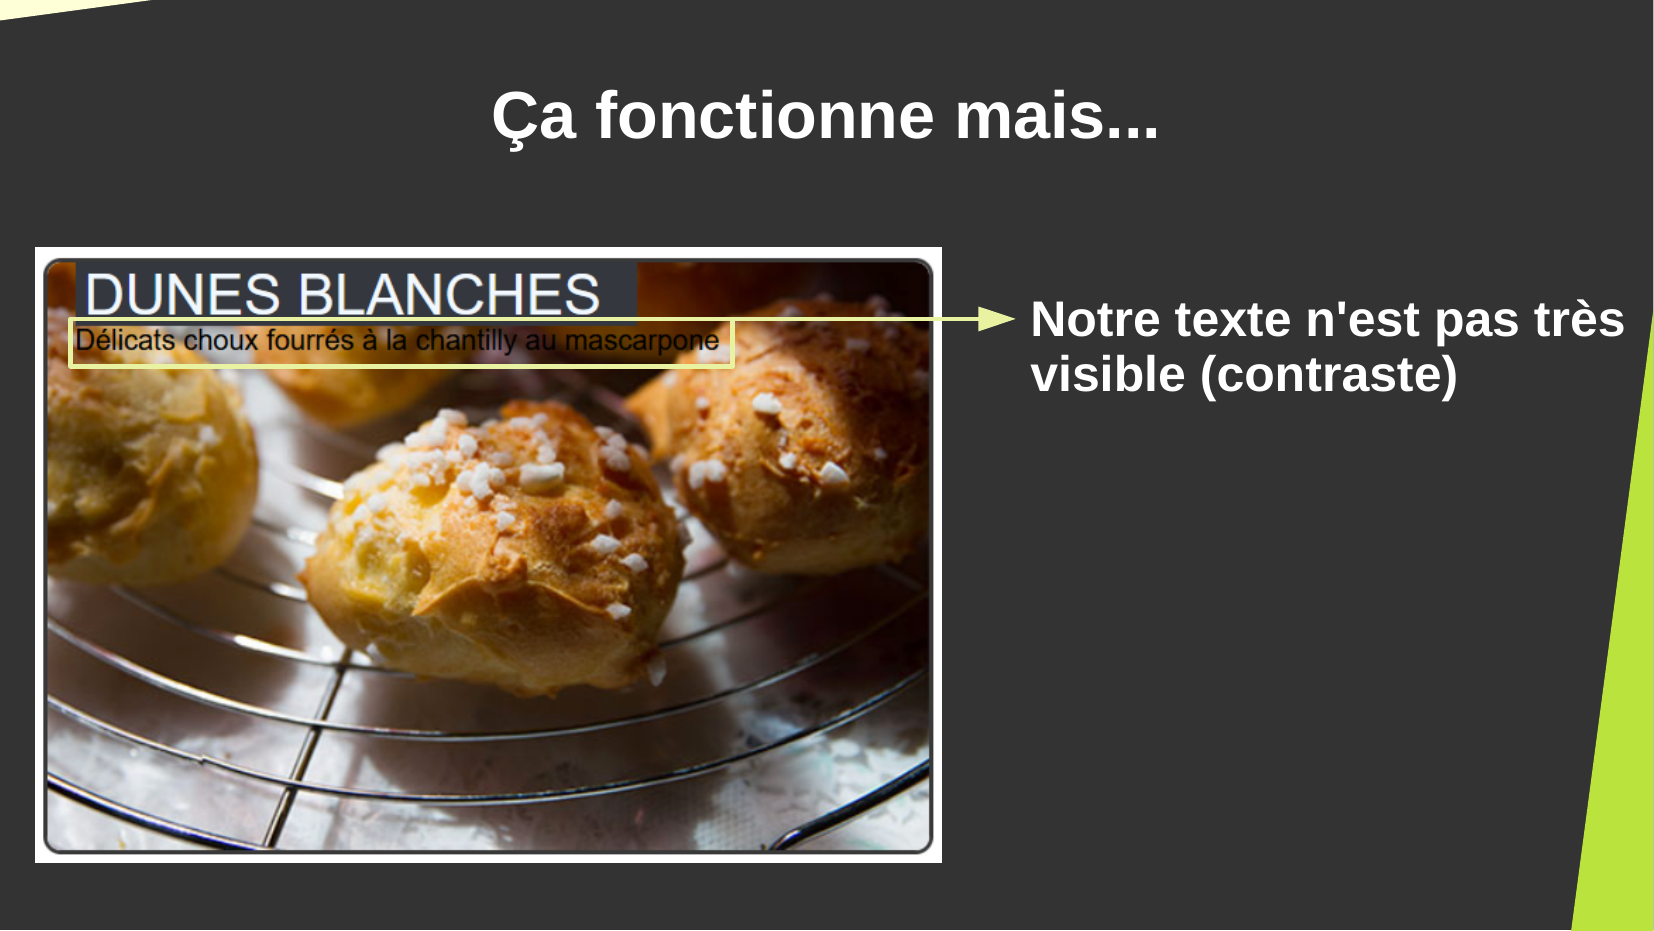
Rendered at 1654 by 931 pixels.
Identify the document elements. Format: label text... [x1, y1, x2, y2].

picture [35, 247, 942, 863]
text_box [0, 0, 152, 21]
text_box [1571, 480, 1654, 931]
text_box Ça fonctionne mais... [23, 70, 1630, 161]
text_box Notre texte n'est pas très visible (contraste) [1015, 283, 1654, 480]
picture [73, 321, 730, 364]
